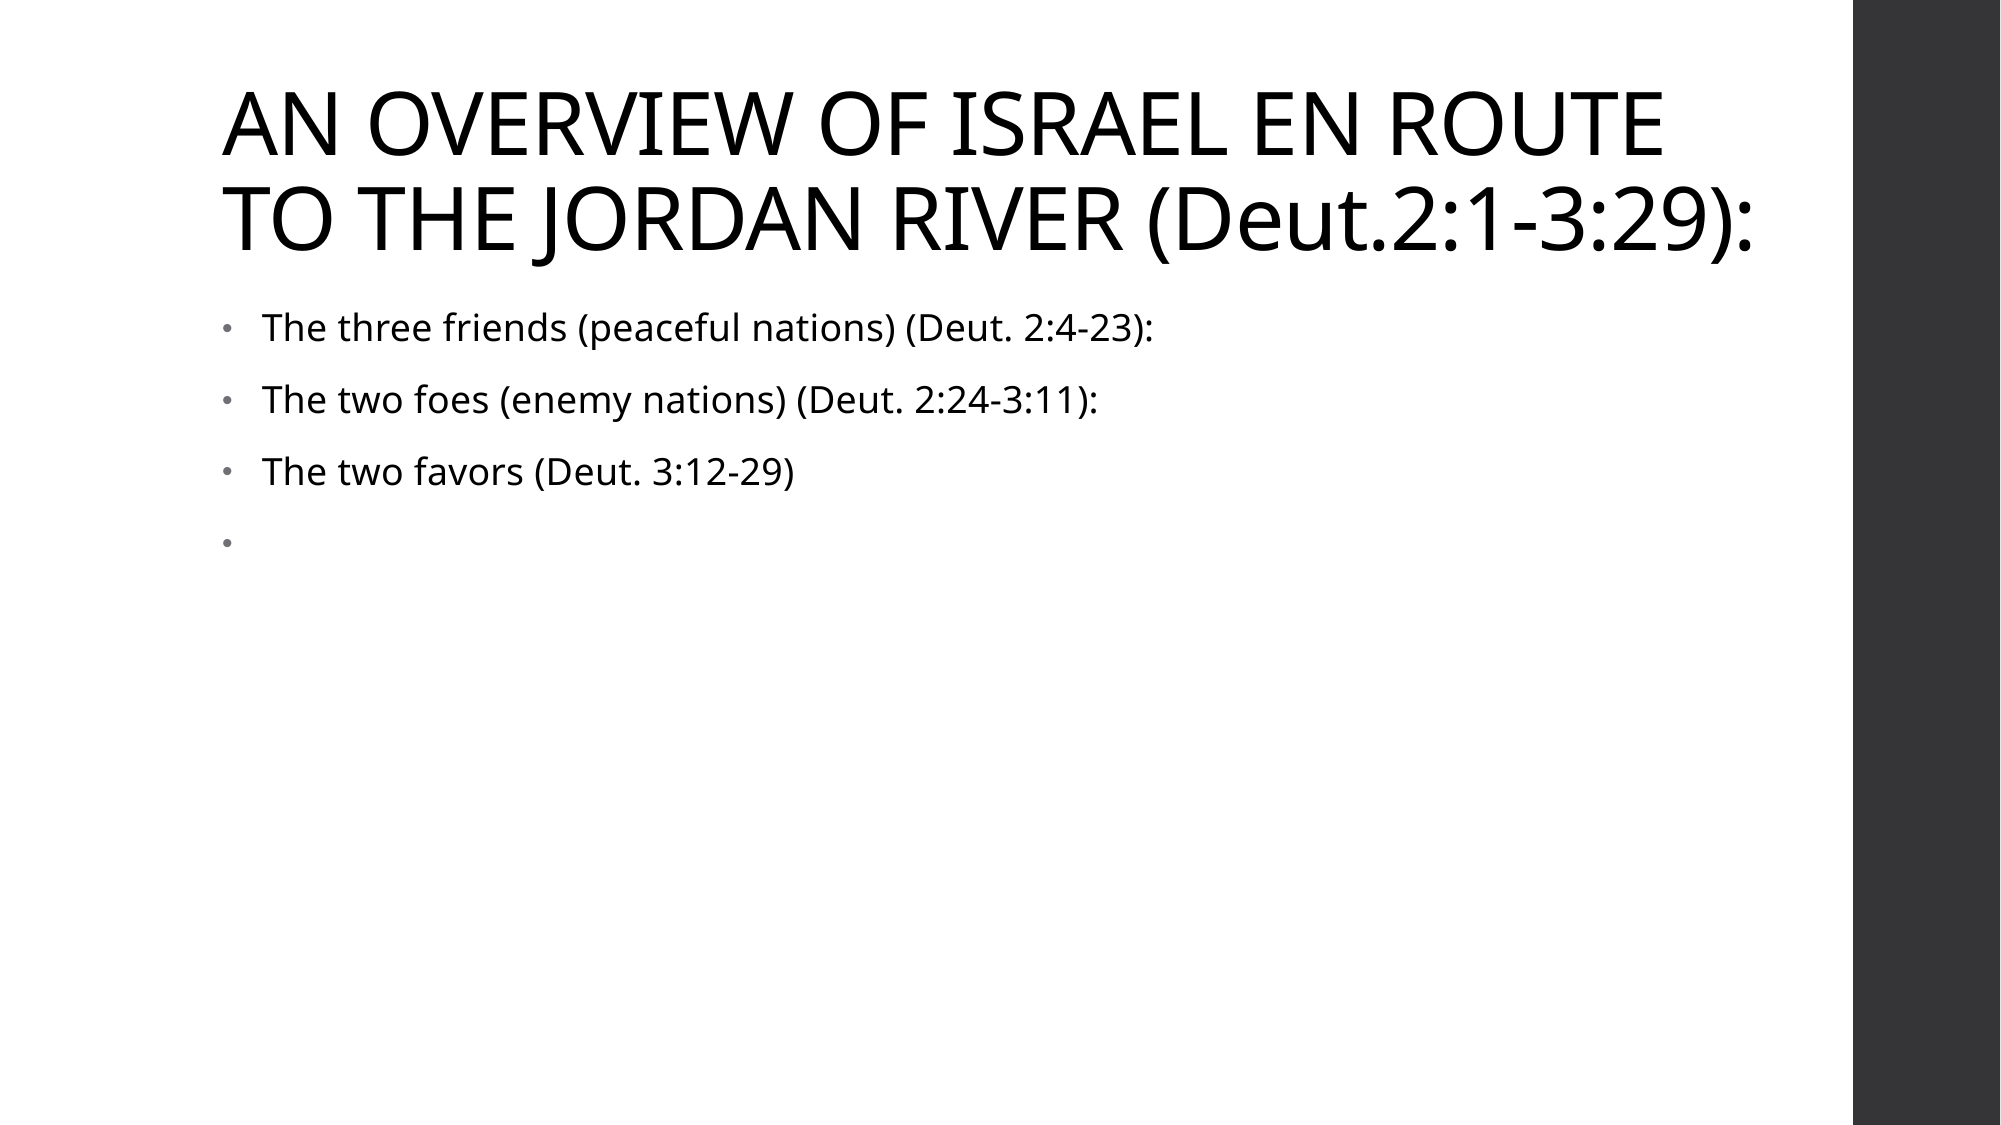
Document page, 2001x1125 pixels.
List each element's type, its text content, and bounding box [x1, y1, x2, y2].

list The three friends (peaceful nations) (Deut. 2:4-23): The two foes (enemy nations) (Deut. 2:24-3:11): The two favors (Deut. 3:12-29) [206, 299, 1617, 1014]
title AN OVERVIEW OF ISRAEL EN ROUTE TO THE JORDAN RIVER (Deut.2:1-3:29): [206, 60, 1797, 278]
